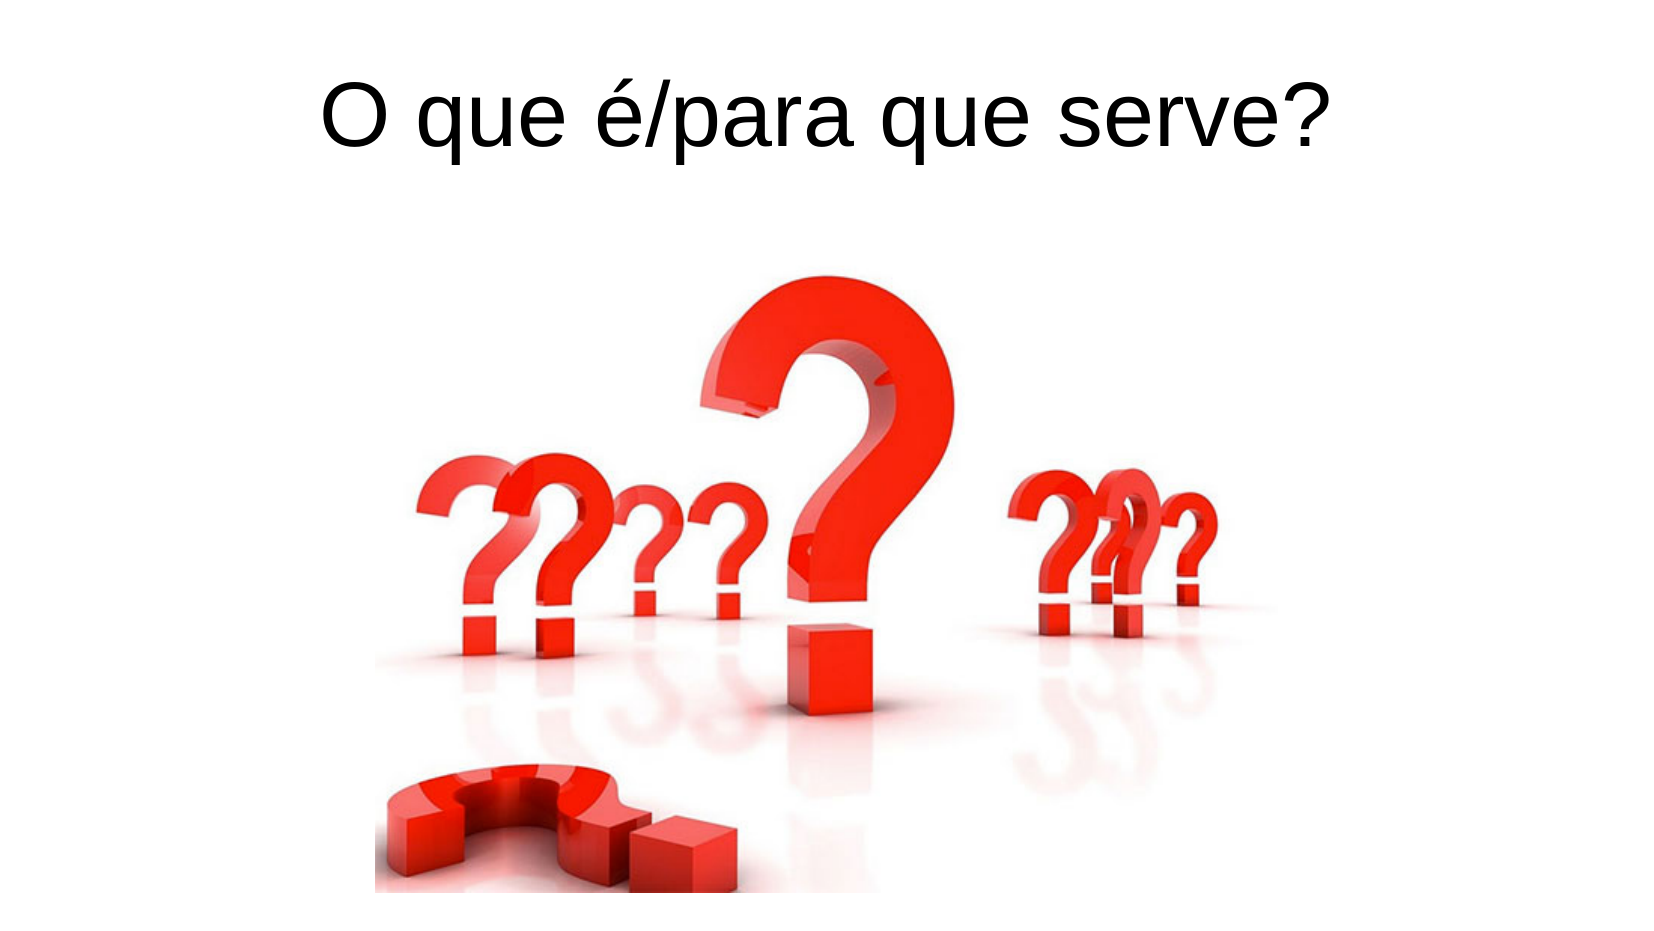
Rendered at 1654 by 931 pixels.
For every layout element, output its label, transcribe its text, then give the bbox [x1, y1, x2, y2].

title O que é/para que serve? [82, 37, 1571, 193]
picture [375, 254, 1278, 893]
